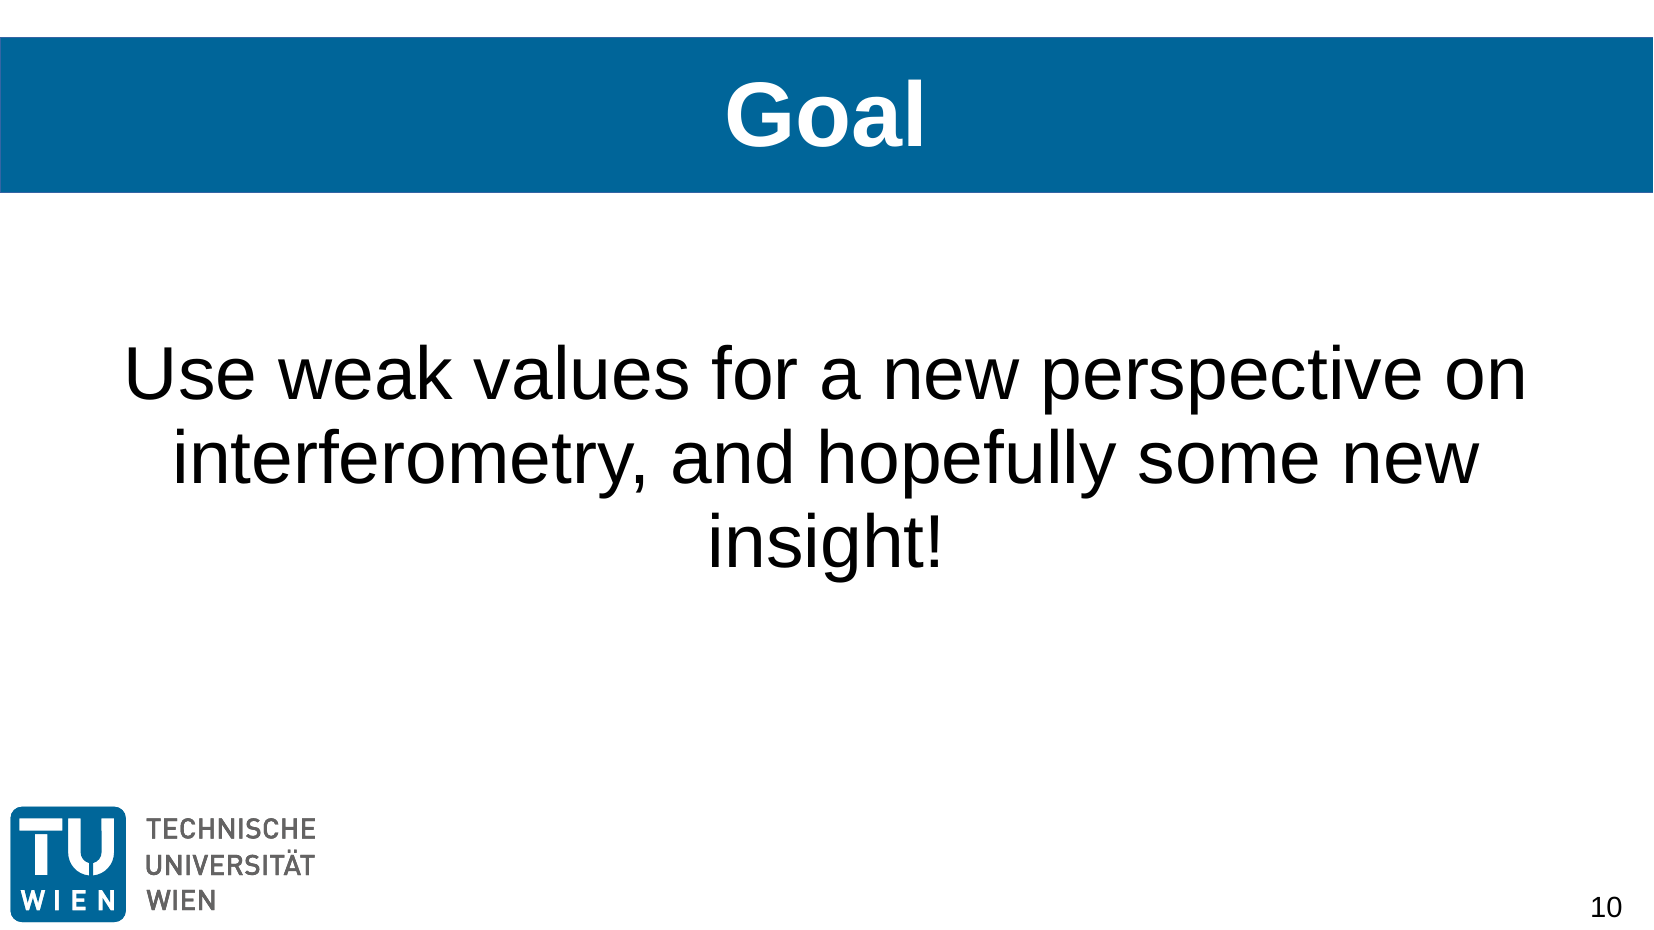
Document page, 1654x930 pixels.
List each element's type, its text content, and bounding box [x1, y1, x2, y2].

list Use weak values for a new perspective on interferometry, and hopefully some new insight! [82, 331, 1571, 599]
title Goal [0, 37, 1653, 193]
